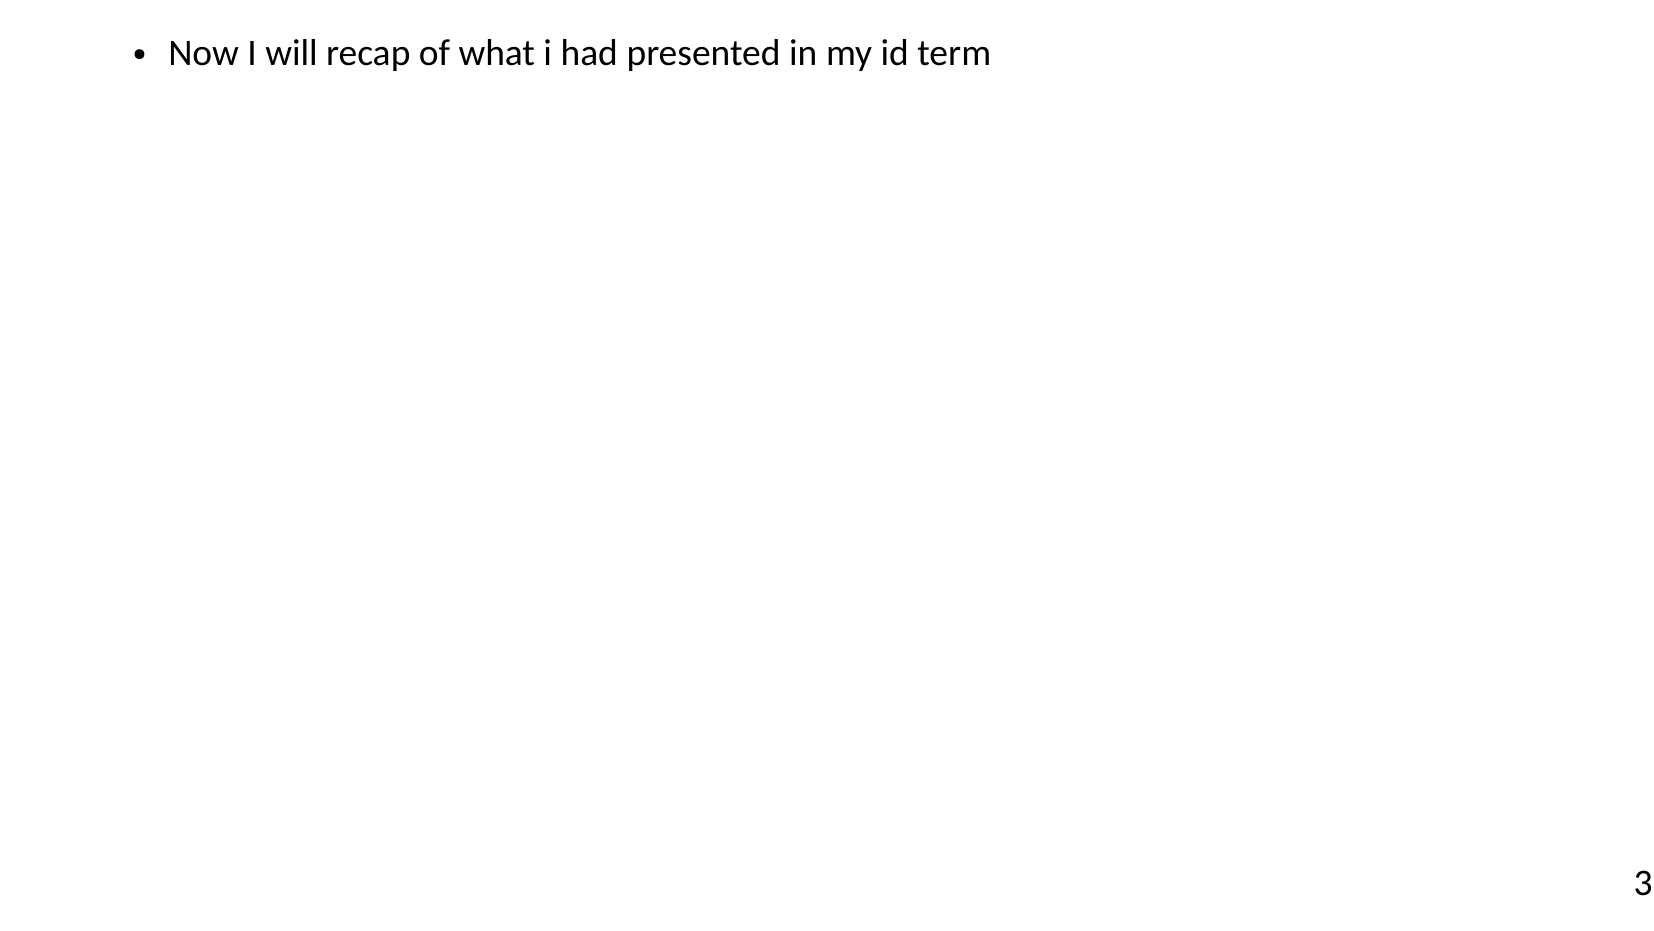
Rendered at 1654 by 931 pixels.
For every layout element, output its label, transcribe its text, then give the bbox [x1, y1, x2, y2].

text_box Now I will recap of what i had presented in my id term [118, 29, 1447, 196]
text_box <number> [1479, 860, 1654, 931]
